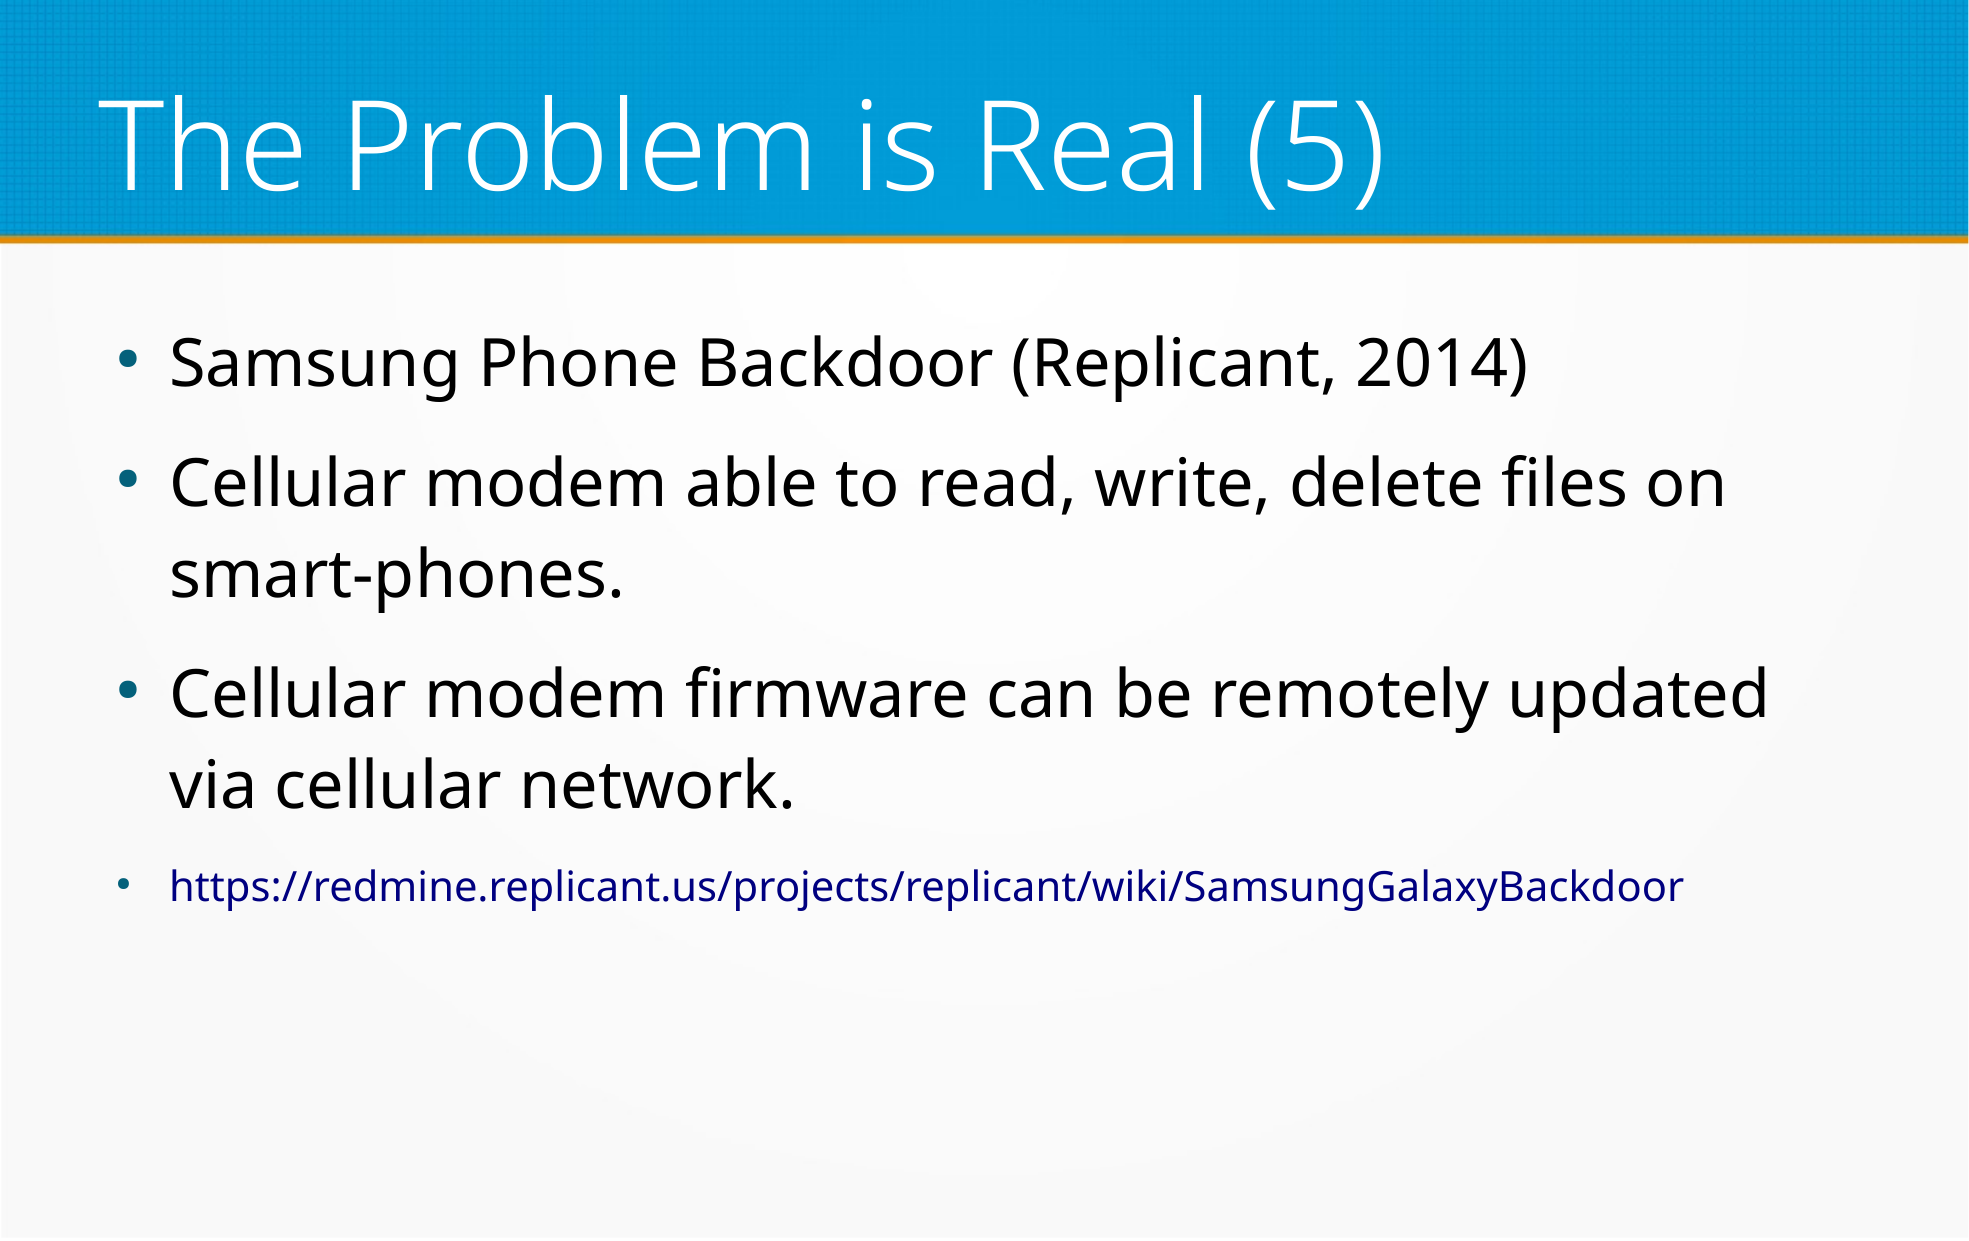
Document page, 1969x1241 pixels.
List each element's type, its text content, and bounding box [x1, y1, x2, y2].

title The Problem is Real (5) [98, 19, 1870, 227]
list Samsung Phone Backdoor (Replicant, 2014) Cellular modem able to read, write, delete files on smart-phones. Cellular modem firmware can be remotely updated via cellular network. https://redmine.replicant.us/projects/replicant/wiki/SamsungGalaxyBackdoor [98, 315, 1861, 1081]
picture [0, 233, 1969, 1241]
